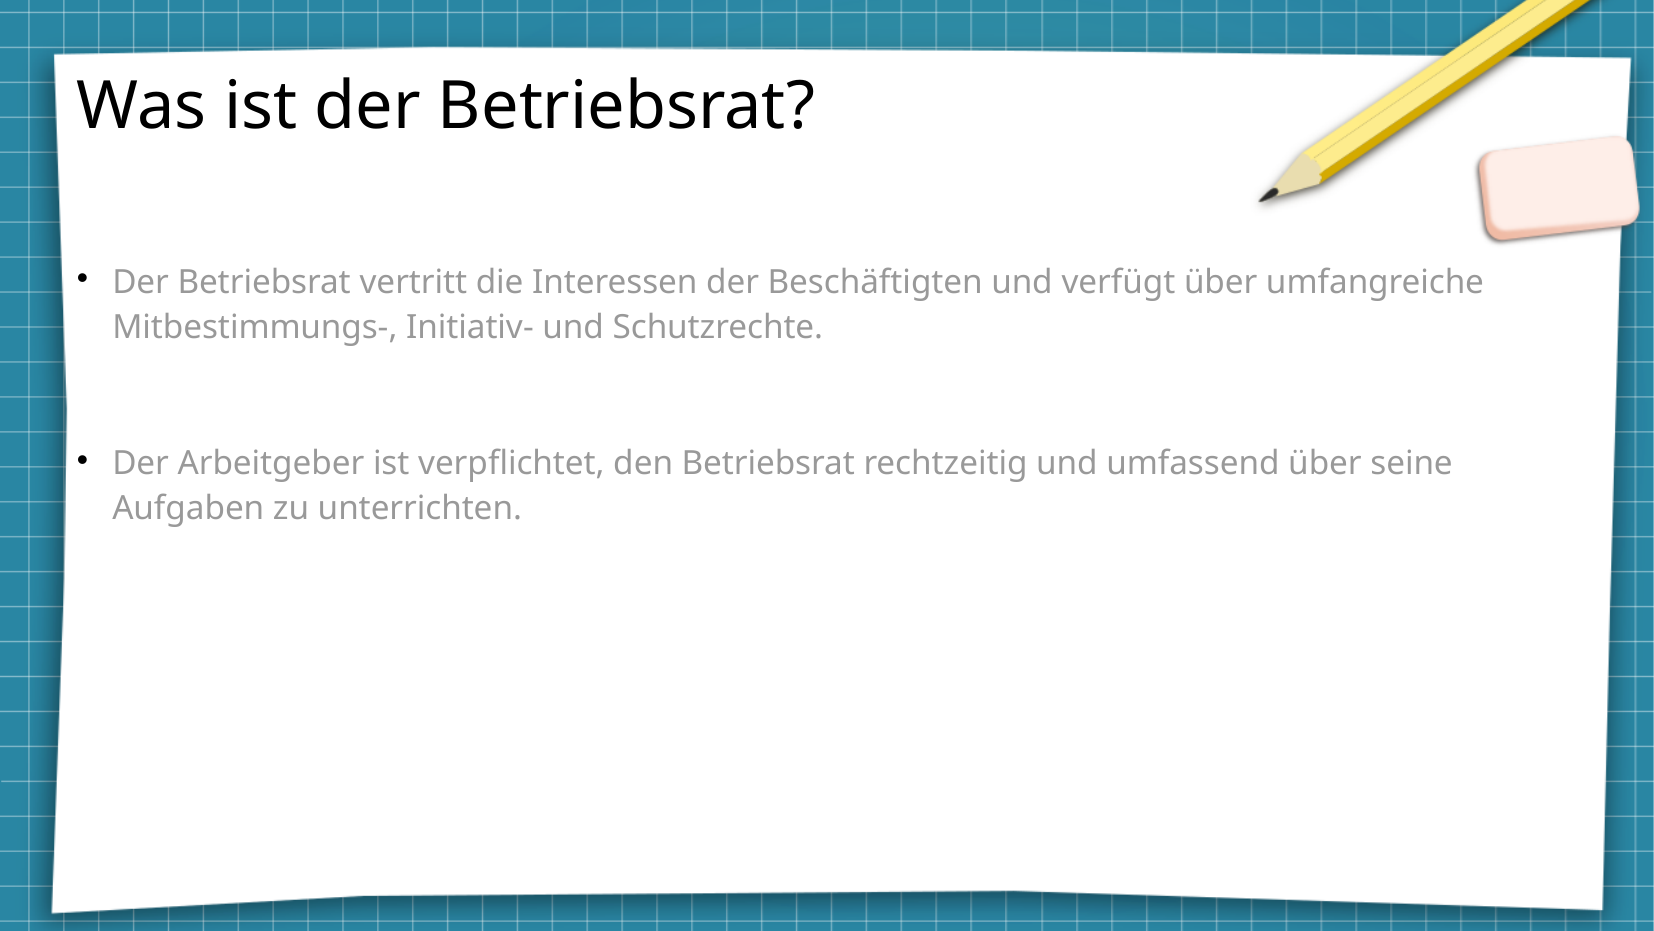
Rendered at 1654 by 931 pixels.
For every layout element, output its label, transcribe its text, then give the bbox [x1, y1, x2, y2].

list Der Betriebsrat vertritt die Interessen der Beschäftigten und verfügt über umfangreiche Mitbestimmungs-, Initiativ- und Schutzrechte. Der Arbeitgeber ist verpflichtet, den Betriebsrat rechtzeitig und umfassend über seine Aufgaben zu unterrichten. [76, 257, 1565, 798]
picture [0, 0, 1654, 931]
title Was ist der Betriebsrat? [76, 0, 827, 257]
